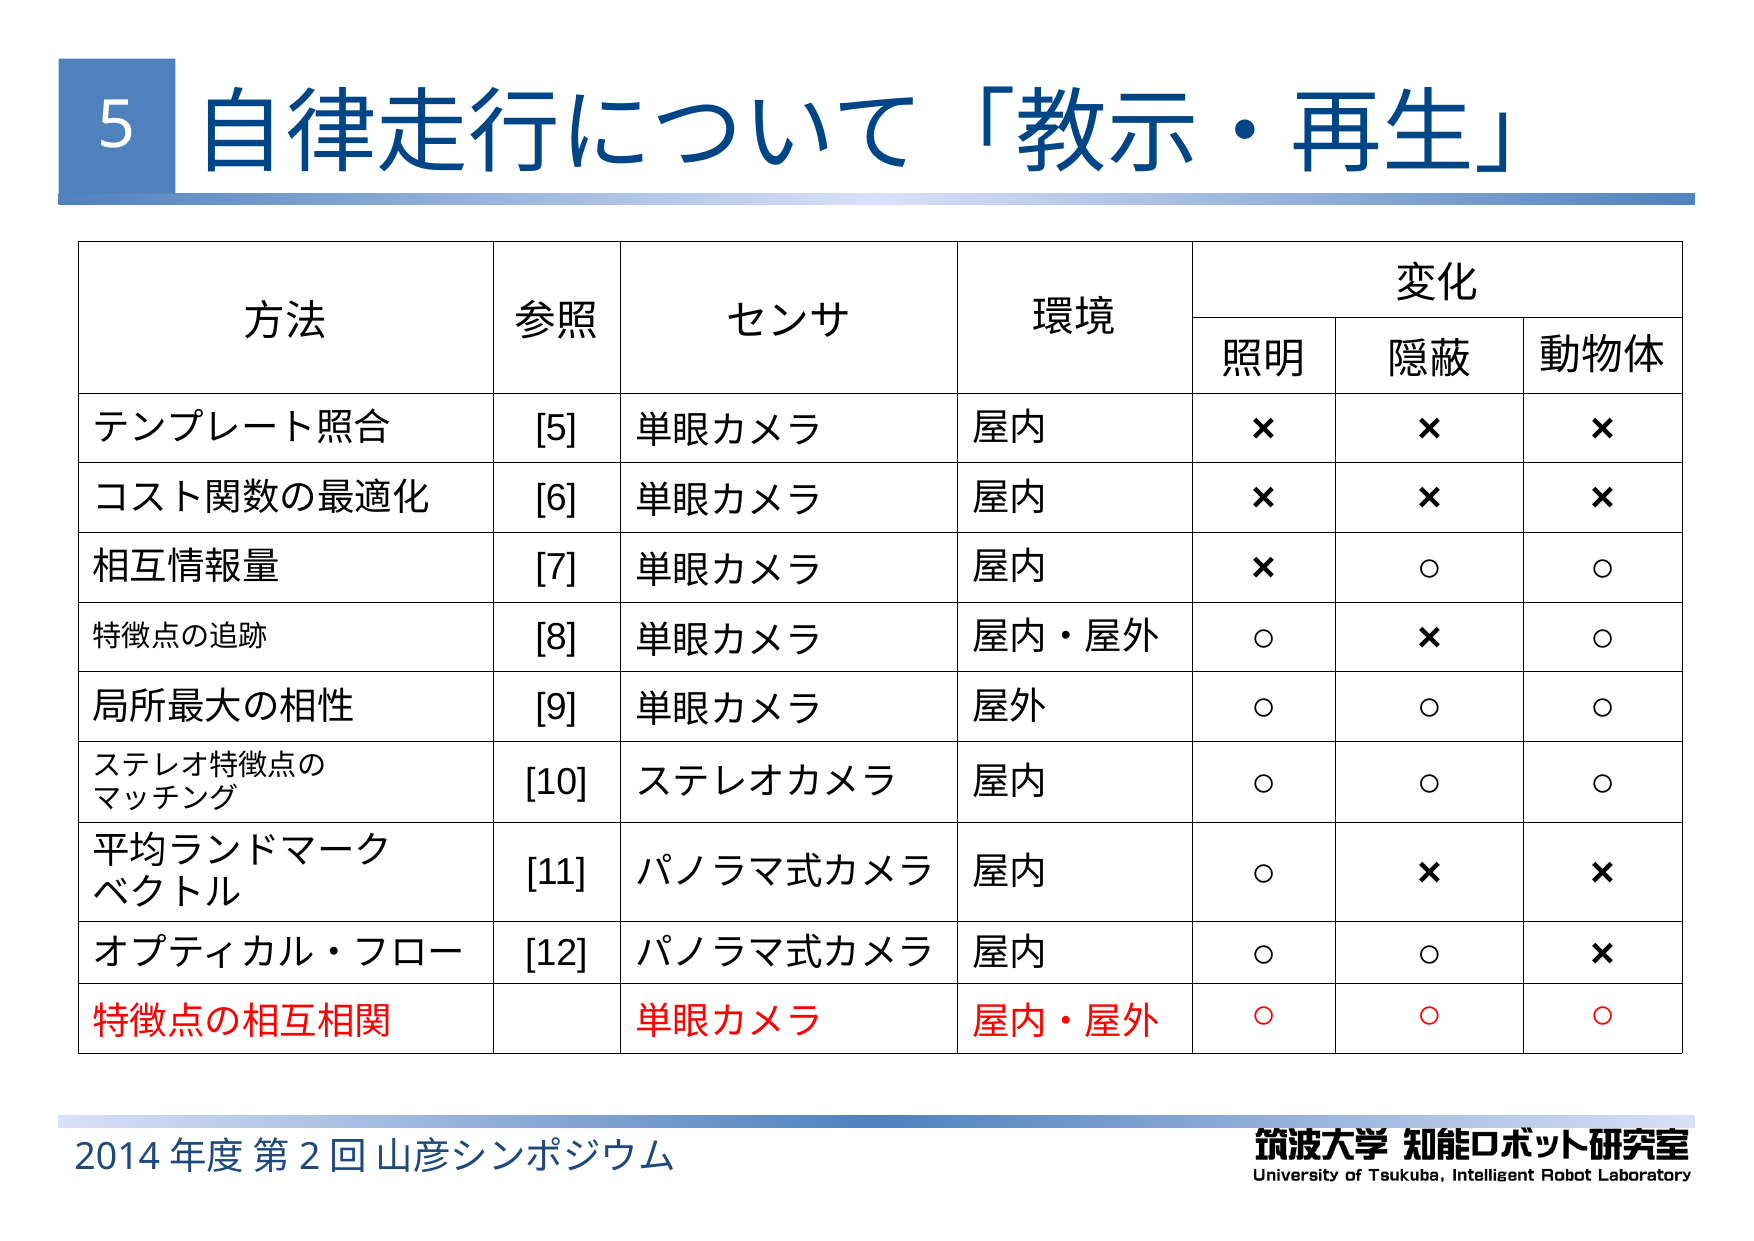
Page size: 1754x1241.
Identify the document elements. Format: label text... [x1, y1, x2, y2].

table_cell 屋内 [958, 463, 1192, 532]
table_cell [5] [494, 394, 620, 462]
table_header センサ [621, 242, 957, 393]
table_cell ○ [1193, 922, 1335, 983]
table_cell × [1193, 533, 1335, 602]
table_cell ○ [1524, 984, 1682, 1053]
table_cell ○ [1193, 742, 1335, 822]
table_header 変化 [1193, 242, 1682, 317]
table_cell 照明 [1193, 318, 1335, 393]
table_cell テンプレート照合 [79, 394, 493, 462]
table_cell 屋内 [958, 922, 1192, 983]
table_cell パノラマ式カメラ [621, 823, 957, 921]
table_cell ○ [1336, 533, 1523, 602]
table_cell オプティカル・フロー [79, 922, 493, 983]
table_cell 特徴点の相互相関 [79, 984, 493, 1053]
table_cell 屋内 [958, 394, 1192, 462]
table_cell ステレオ特徴点の マッチング [79, 742, 493, 822]
table_cell × [1336, 603, 1523, 671]
table_cell パノラマ式カメラ [621, 922, 957, 983]
table_cell 単眼カメラ [621, 533, 957, 602]
table_cell 平均ランドマーク ベクトル [79, 823, 493, 921]
table_cell [9] [494, 672, 620, 741]
table_cell 動物体 [1524, 318, 1682, 393]
table_cell 局所最大の相性 [79, 672, 493, 741]
table_cell × [1336, 394, 1523, 462]
table_cell × [1524, 823, 1682, 921]
table_cell [6] [494, 463, 620, 532]
table_cell × [1524, 394, 1682, 462]
table_cell 単眼カメラ [621, 984, 957, 1053]
table_cell × [1336, 463, 1523, 532]
table_cell 単眼カメラ [621, 672, 957, 741]
table_header 環境 [958, 242, 1192, 393]
table_cell [8] [494, 603, 620, 671]
table_header 方法 [79, 242, 493, 393]
table_cell 特徴点の追跡 [79, 603, 493, 671]
table_cell [10] [494, 742, 620, 822]
table_cell × [1524, 922, 1682, 983]
table_cell [7] [494, 533, 620, 602]
title 自律走行について「教示・再生」 [193, 61, 1651, 205]
table_cell ○ [1524, 742, 1682, 822]
table_cell ステレオカメラ [621, 742, 957, 822]
table_cell 屋内 [958, 533, 1192, 602]
table_cell ○ [1336, 672, 1523, 741]
table_cell × [1336, 823, 1523, 921]
table_cell コスト関数の最適化 [79, 463, 493, 532]
table_cell ○ [1524, 603, 1682, 671]
table_cell ○ [1524, 533, 1682, 602]
table_cell ○ [1336, 742, 1523, 822]
table_cell 単眼カメラ [621, 394, 957, 462]
table_cell ○ [1524, 672, 1682, 741]
table_cell 屋内・屋外 [958, 603, 1192, 671]
table_cell × [1524, 463, 1682, 532]
table_cell 屋内 [958, 823, 1192, 921]
picture [1252, 1127, 1691, 1182]
table_cell ○ [1336, 984, 1523, 1053]
table_cell 単眼カメラ [621, 603, 957, 671]
table_header 参照 [494, 242, 620, 393]
table_cell 単眼カメラ [621, 463, 957, 532]
table_cell [12] [494, 922, 620, 983]
table_cell [11] [494, 823, 620, 921]
table_cell × [1193, 394, 1335, 462]
table_cell 相互情報量 [79, 533, 493, 602]
table_cell ○ [1336, 922, 1523, 983]
table_cell ○ [1193, 823, 1335, 921]
table_cell ○ [1193, 984, 1335, 1053]
table_cell × [1193, 463, 1335, 532]
table_cell 屋内 [958, 742, 1192, 822]
table_cell 屋外 [958, 672, 1192, 741]
table_cell ○ [1193, 603, 1335, 671]
table_cell 隠蔽 [1336, 318, 1523, 393]
table_cell [494, 984, 620, 1053]
table_cell 屋内・屋外 [958, 984, 1192, 1053]
table_cell ○ [1193, 672, 1335, 741]
